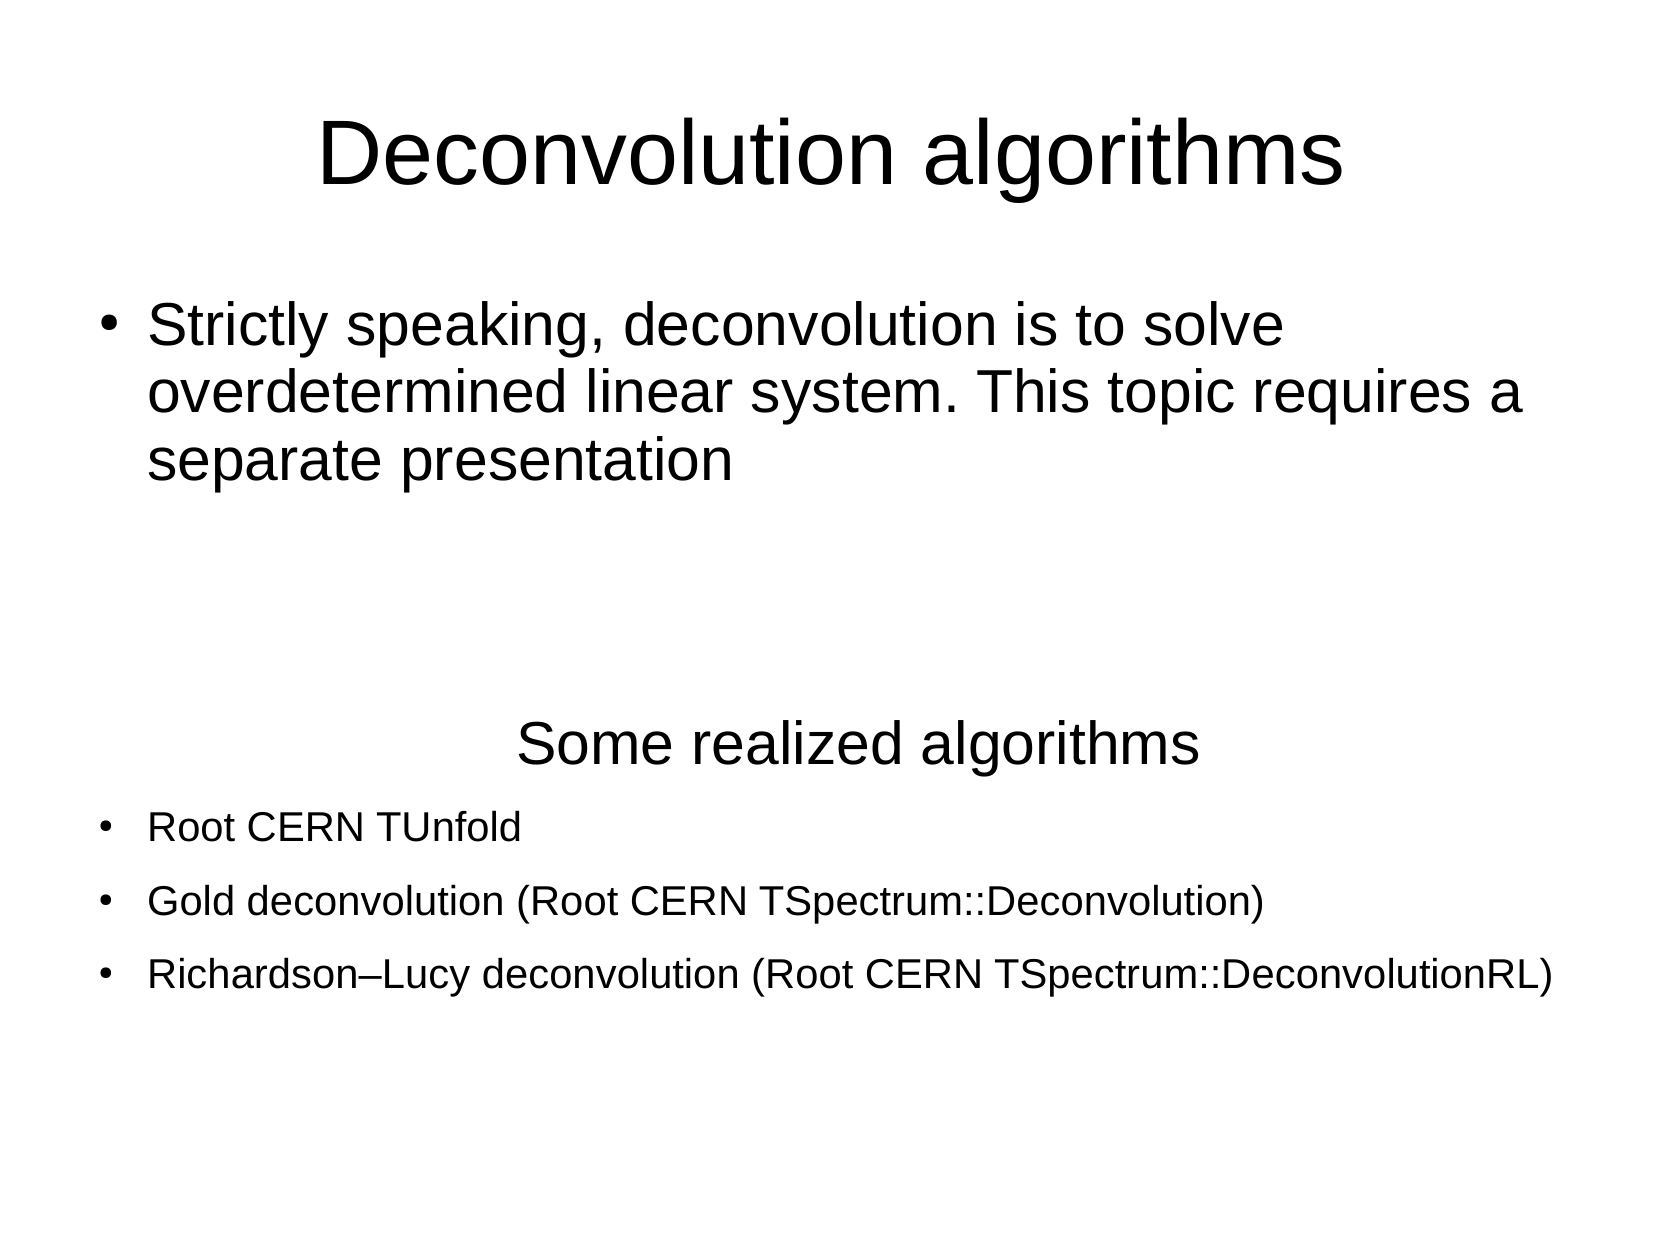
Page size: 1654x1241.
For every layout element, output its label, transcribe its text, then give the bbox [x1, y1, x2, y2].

list Strictly speaking, deconvolution is to solve overdetermined linear system. This topic requires a separate presentation Some realized algorithms Root CERN TUnfold Gold deconvolution (Root CERN TSpectrum::Deconvolution) Richardson–Lucy deconvolution (Root CERN TSpectrum::DeconvolutionRL) [82, 290, 1571, 1010]
title Deconvolution algorithms [82, 49, 1571, 257]
